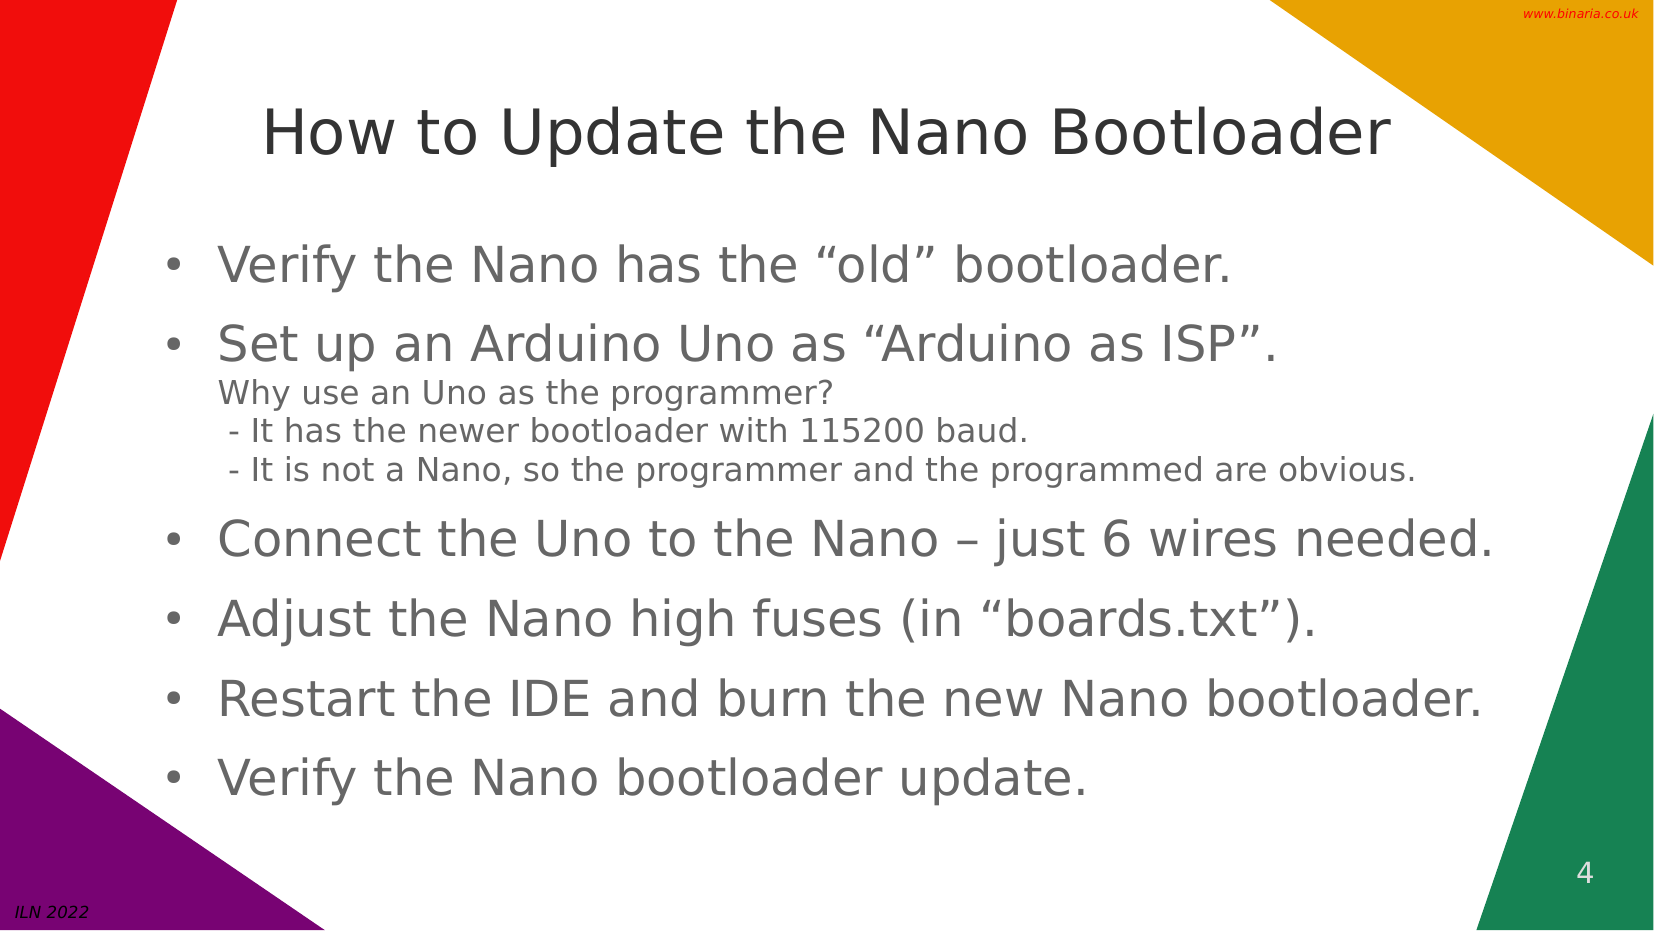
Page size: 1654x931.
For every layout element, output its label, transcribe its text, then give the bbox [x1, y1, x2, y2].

text_box www.binaria.co.uk [1508, 0, 1654, 30]
title How to Update the Nano Bootloader [118, 59, 1536, 207]
list Verify the Nano has the “old” bootloader. Set up an Arduino Uno as “Arduino as ISP”. Why use an Uno as the programmer? - It has the newer bootloader with 115200 baud. - It is not a Nano, so the programmer and the programmed are obvious. Connect the Uno to the Nano – just 6 wires needed. Adjust the Nano high fuses (in “boards.txt”). Restart the IDE and burn the new Nano bootloader. Verify the Nano bootloader update. [147, 236, 1506, 827]
text_box ILN 2022 [0, 895, 105, 931]
